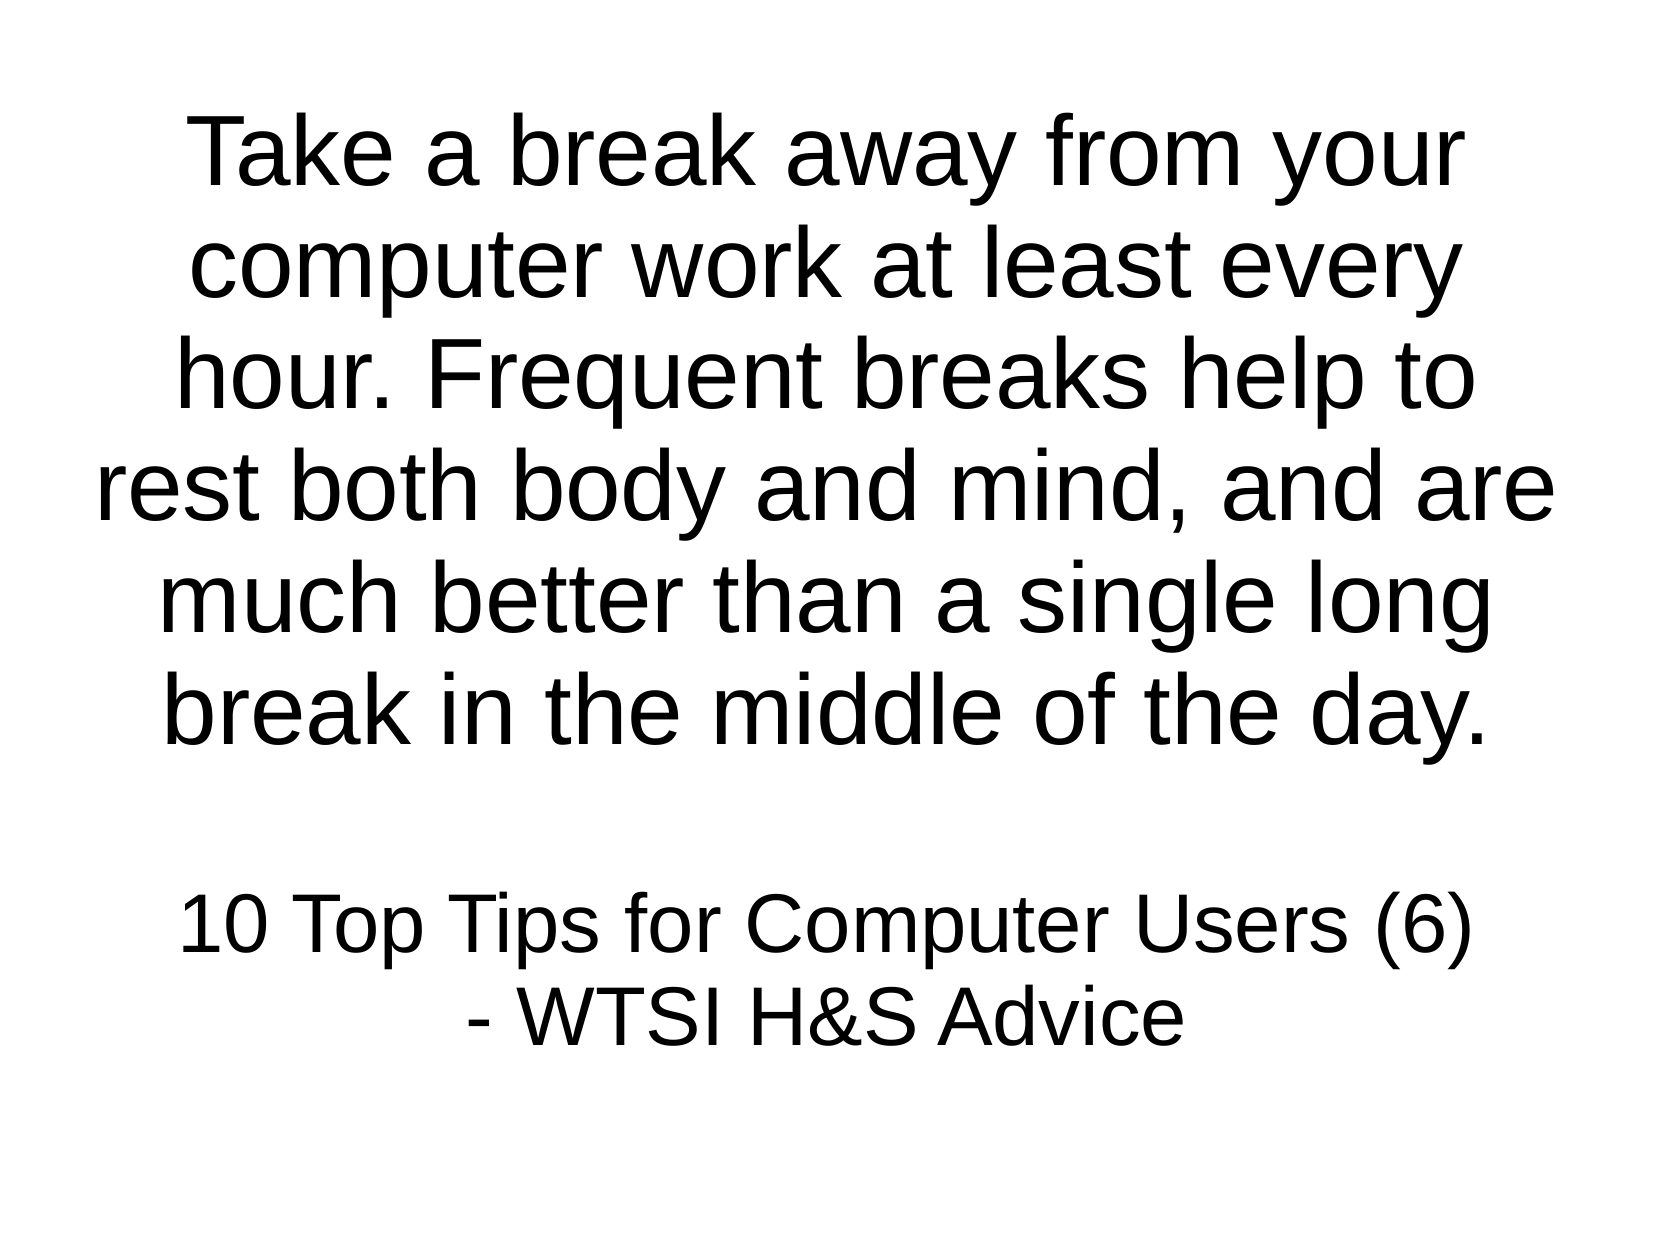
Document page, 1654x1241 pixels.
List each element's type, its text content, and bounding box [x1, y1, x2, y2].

subtitle Take a break away from your computer work at least every hour. Frequent breaks help to rest both body and mind, and are much better than a single long break in the middle of the day. 10 Top Tips for Computer Users (6) - WTSI H&S Advice [82, 56, 1571, 1102]
